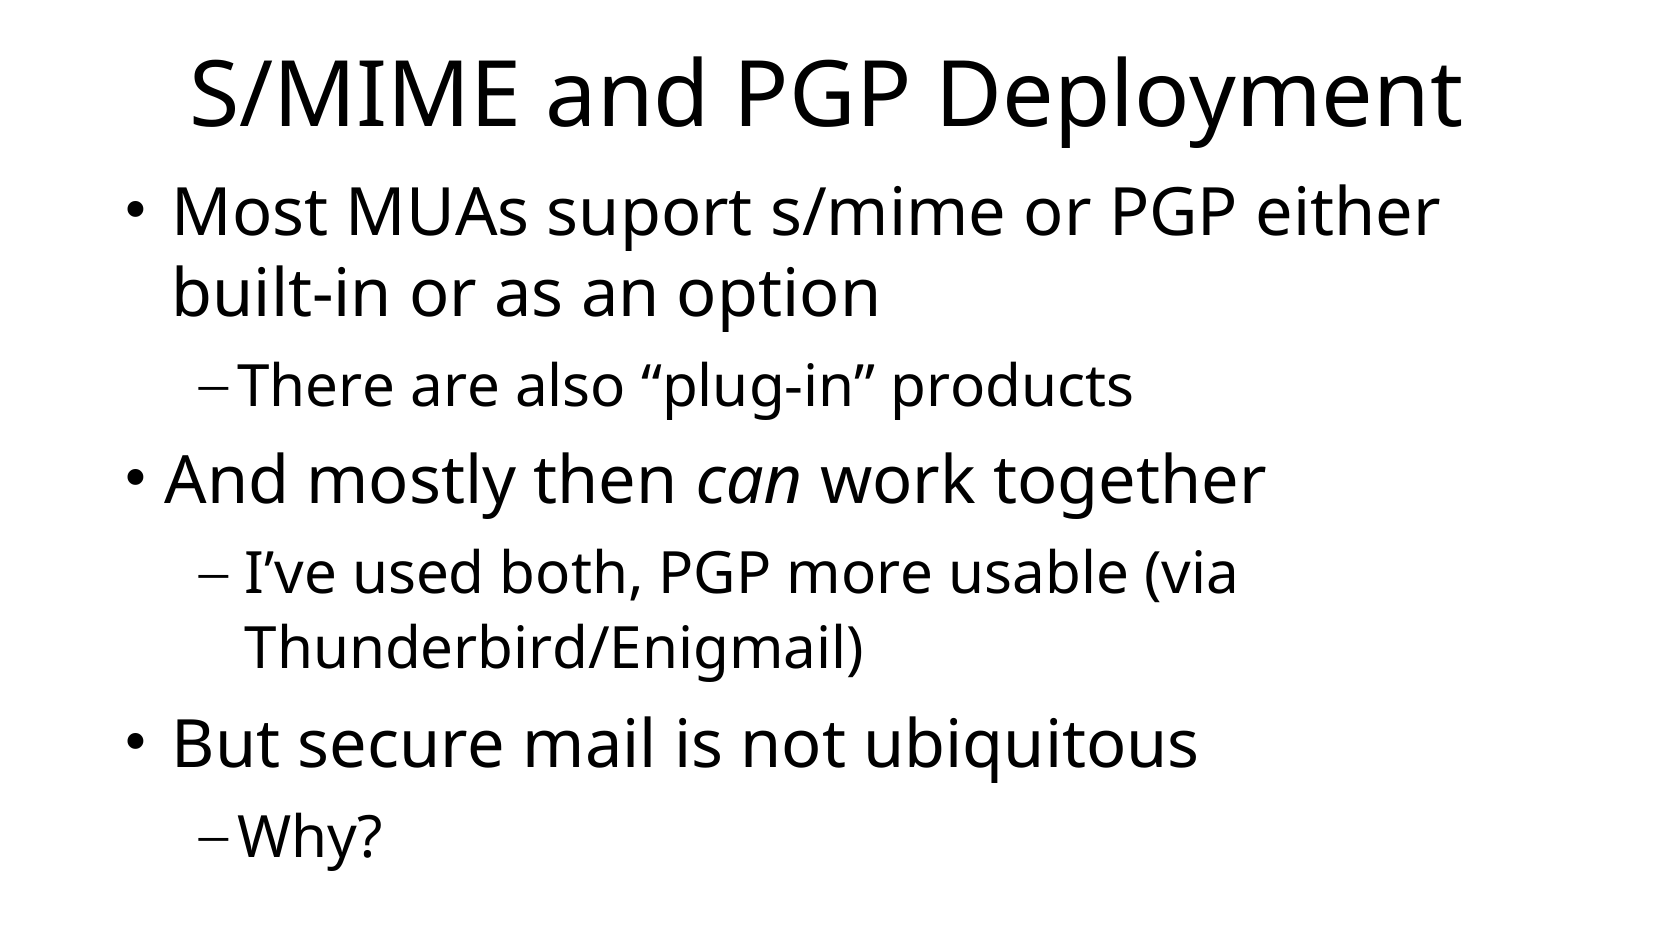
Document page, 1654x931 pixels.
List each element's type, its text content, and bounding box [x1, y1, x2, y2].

text_box Most MUAs suport s/mime or PGP either built-in or as an option There are also “plug-in” products And mostly then can work together I’ve used both, PGP more usable (via Thunderbird/Enigmail) But secure mail is not ubiquitous Why? [124, 168, 1530, 727]
text_box S/MIME and PGP Deployment [124, 11, 1530, 167]
